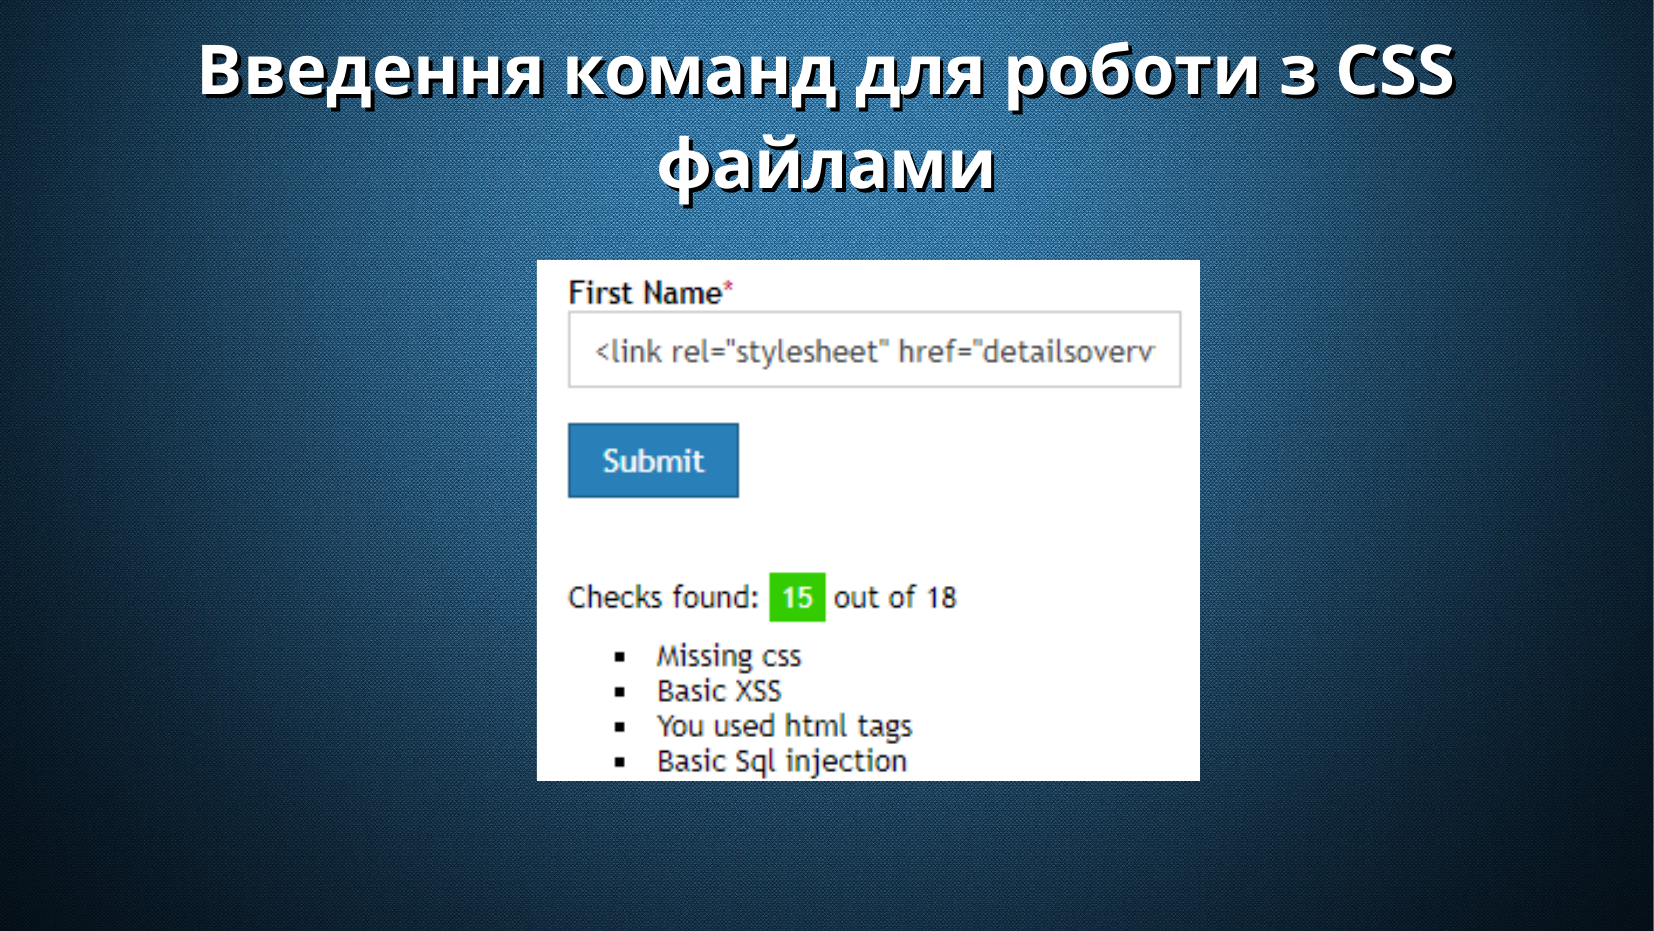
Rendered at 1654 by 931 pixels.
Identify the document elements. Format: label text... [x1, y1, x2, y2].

picture [0, 0, 1654, 931]
title Введення команд для роботи з CSS файлами [82, 37, 1571, 193]
